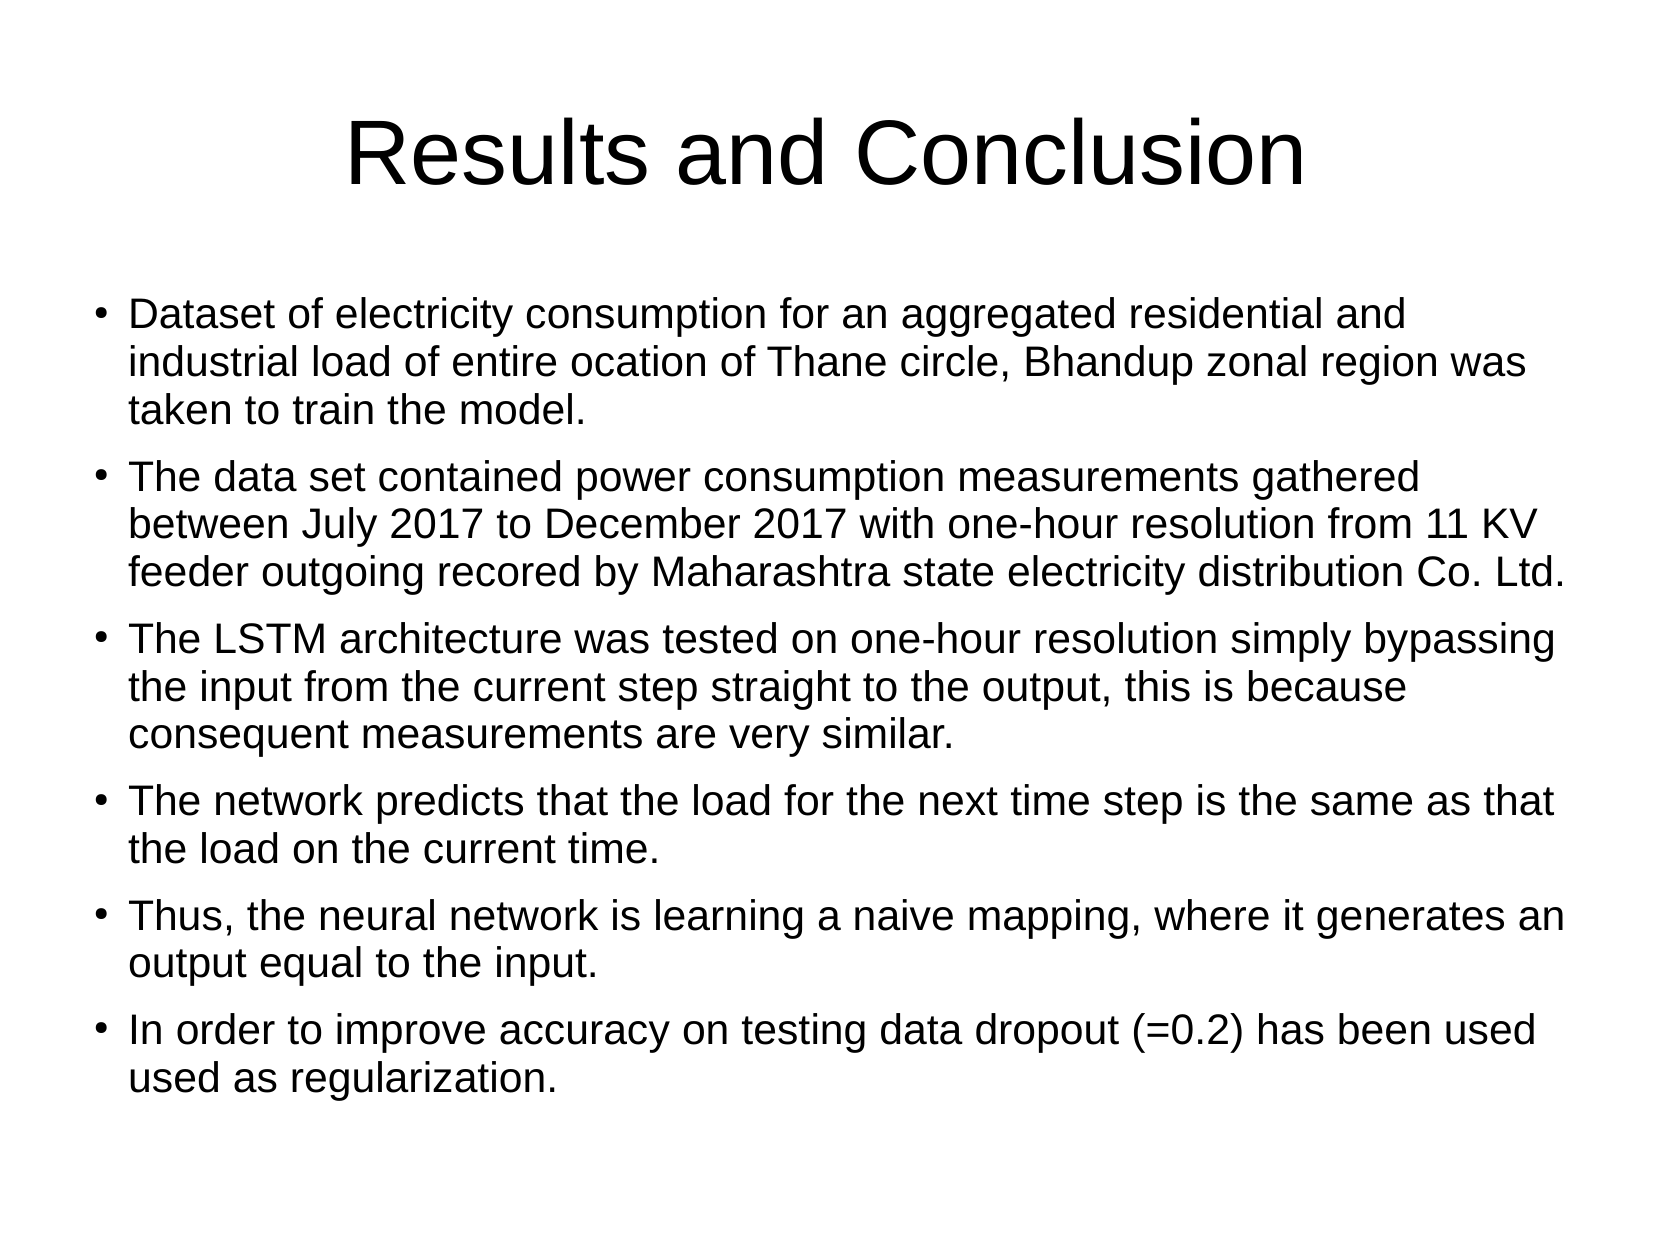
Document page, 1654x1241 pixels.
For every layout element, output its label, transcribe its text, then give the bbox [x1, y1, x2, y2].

list Dataset of electricity consumption for an aggregated residential and industrial load of entire ocation of Thane circle, Bhandup zonal region was taken to train the model. The data set contained power consumption measurements gathered between July 2017 to December 2017 with one-hour resolution from 11 KV feeder outgoing recored by Maharashtra state electricity distribution Co. Ltd. The LSTM architecture was tested on one-hour resolution simply bypassing the input from the current step straight to the output, this is because consequent measurements are very similar. The network predicts that the load for the next time step is the same as that the load on the current time. Thus, the neural network is learning a naive mapping, where it generates an output equal to the input. In order to improve accuracy on testing data dropout (=0.2) has been used used as regularization. [82, 290, 1571, 1141]
title Results and Conclusion [82, 49, 1571, 257]
